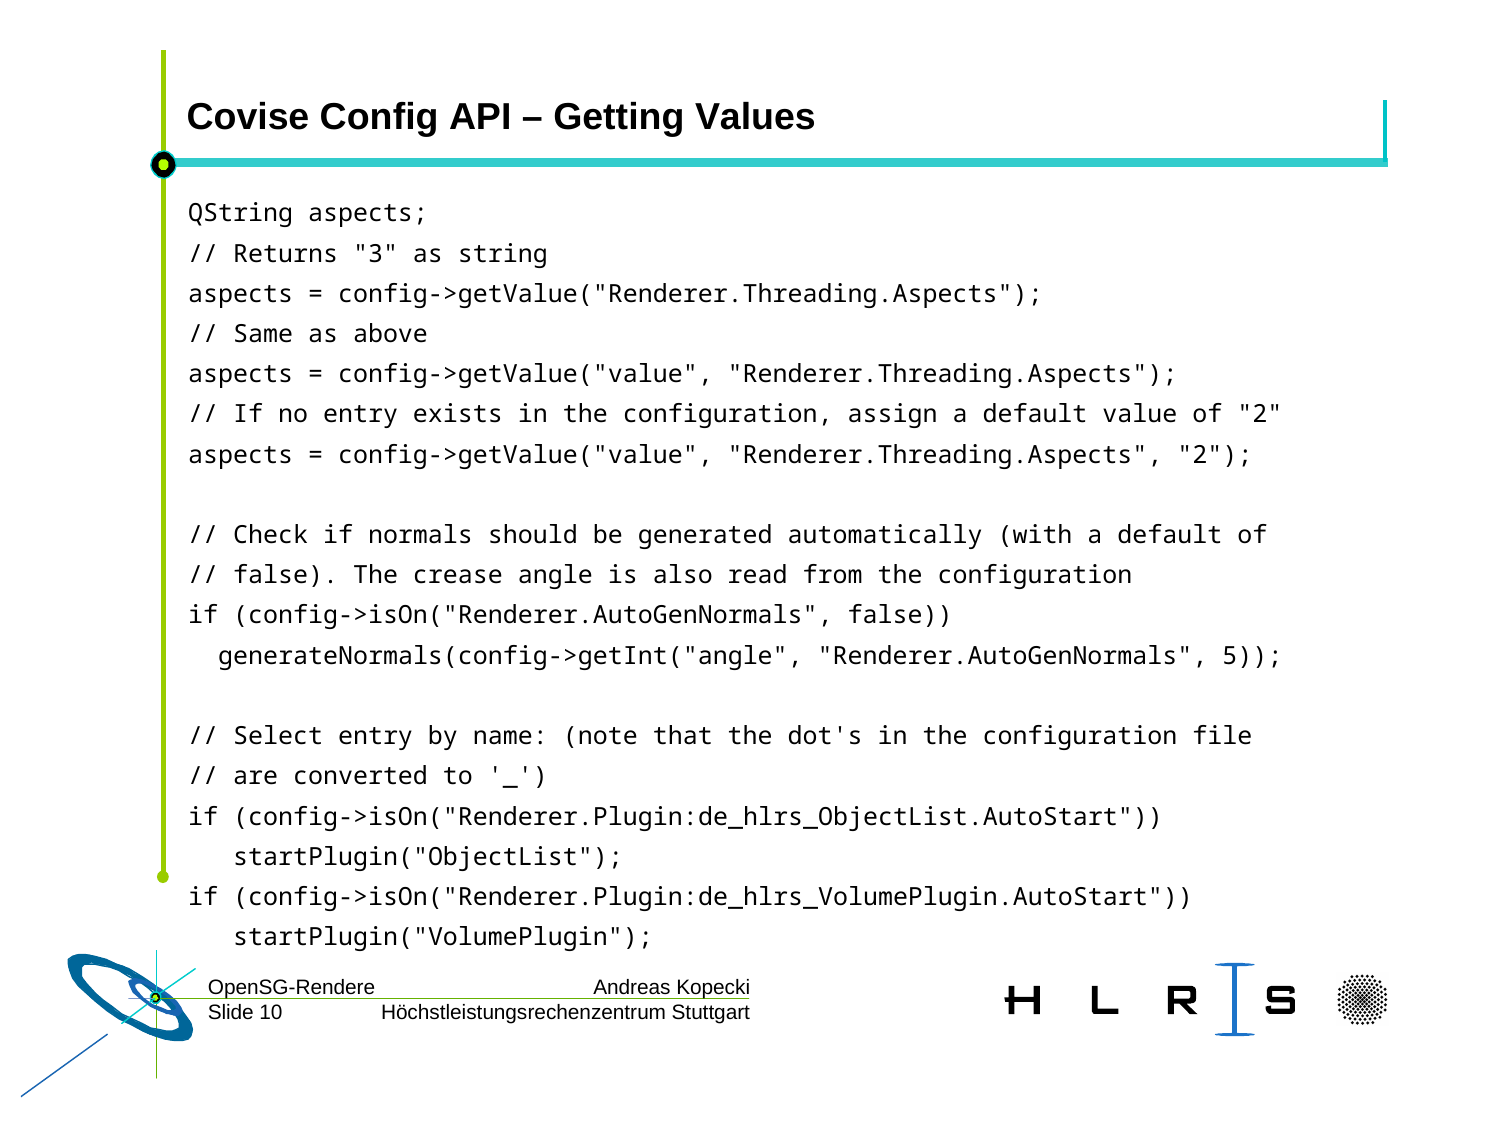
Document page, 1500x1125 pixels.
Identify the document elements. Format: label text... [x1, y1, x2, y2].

list QString aspects; // Returns "3" as string aspects = config->getValue("Renderer.Threading.Aspects"); // Same as above aspects = config->getValue("value", "Renderer.Threading.Aspects"); // If no entry exists in the configuration, assign a default value of "2" aspects = config->getValue("value", "Renderer.Threading.Aspects", "2"); // Check if normals should be generated automatically (with a default of // false). The crease angle is also read from the configuration if (config->isOn("Renderer.AutoGenNormals", false)) generateNormals(config->getInt("angle", "Renderer.AutoGenNormals", 5)); // Select entry by name: (note that the dot's in the configuration file // are converted to '_') if (config->isOn("Renderer.Plugin:de_hlrs_ObjectList.AutoStart")) startPlugin("ObjectList"); if (config->isOn("Renderer.Plugin:de_hlrs_VolumePlugin.AutoStart")) startPlugin("VolumePlugin"); [173, 187, 1388, 938]
title Covise Config API – Getting Values [171, 86, 1386, 146]
